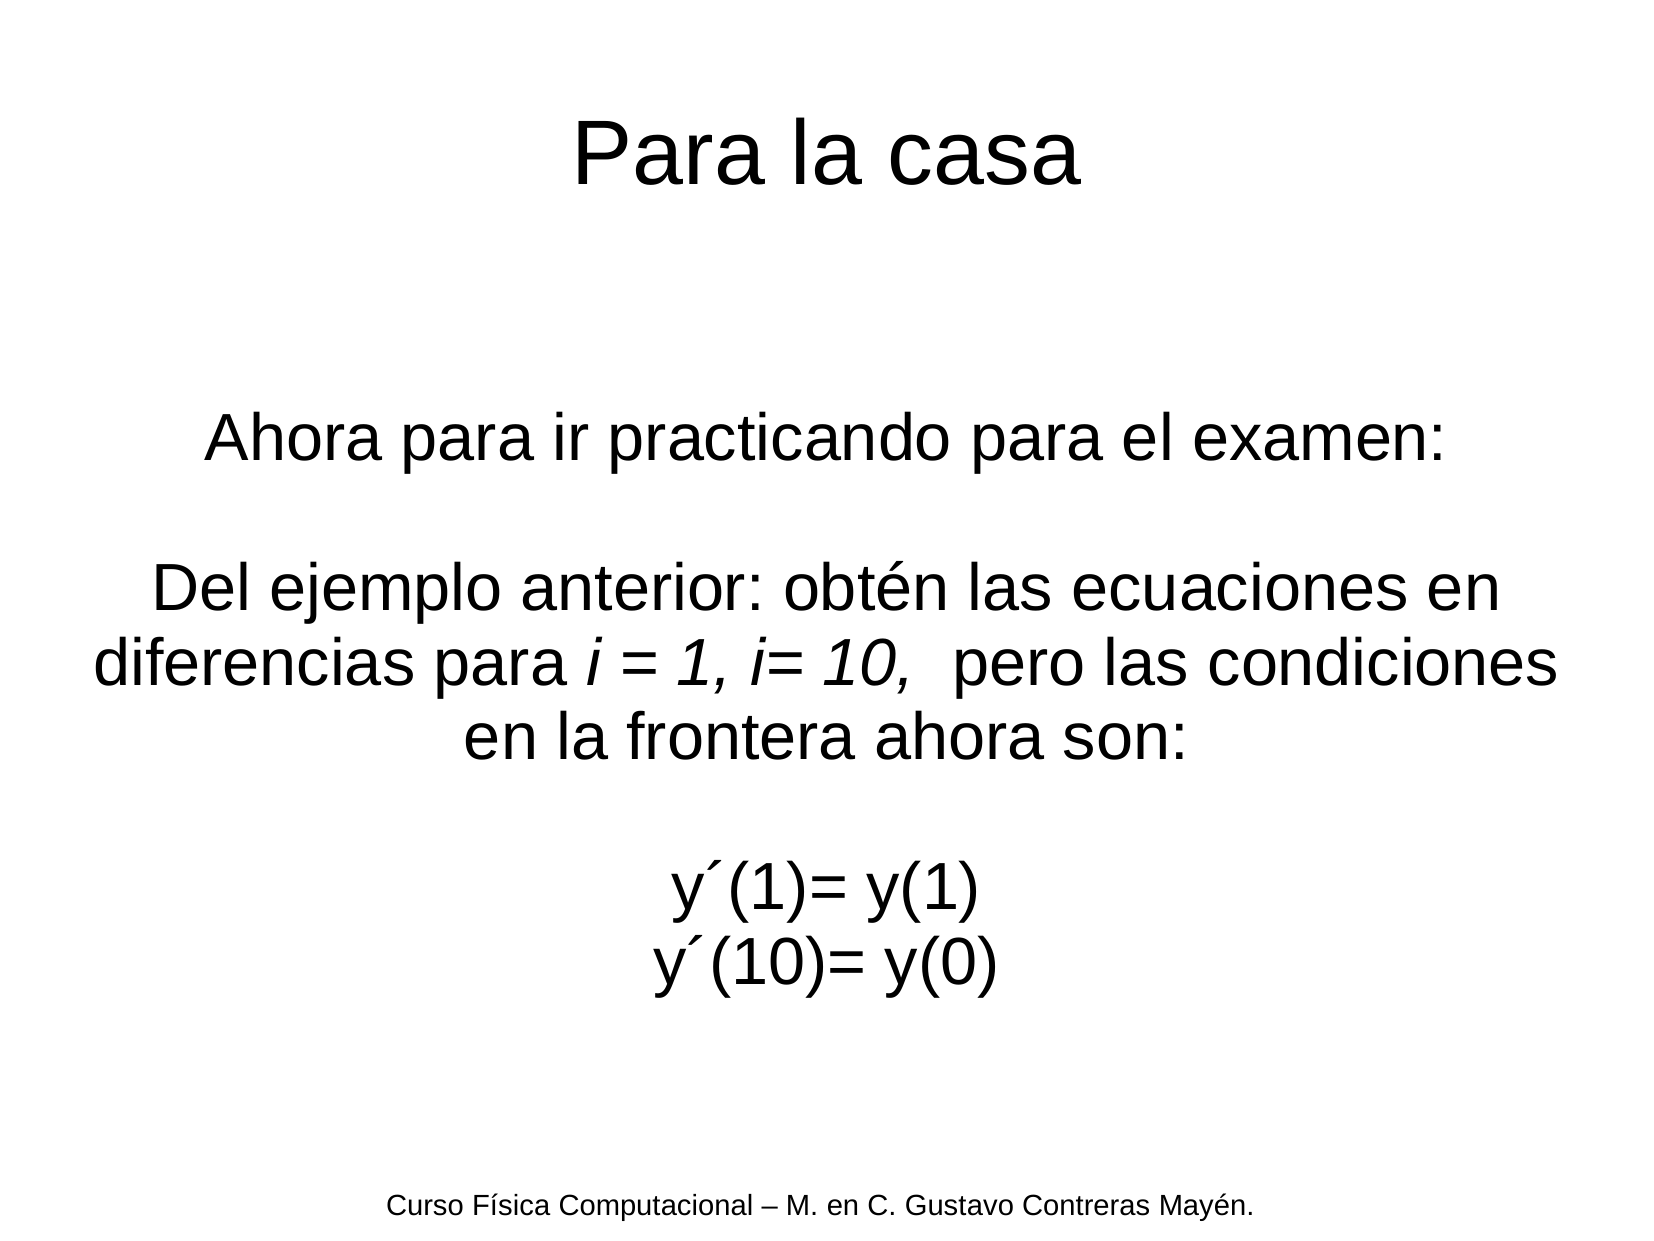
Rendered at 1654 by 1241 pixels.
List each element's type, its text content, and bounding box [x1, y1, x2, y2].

title Para la casa [82, 49, 1571, 257]
subtitle Ahora para ir practicando para el examen: Del ejemplo anterior: obtén las ecuaciones en diferencias para i = 1, i= 10, pero las condiciones en la frontera ahora son: y´(1)= y(1) y´(10)= y(0) [82, 290, 1571, 1109]
